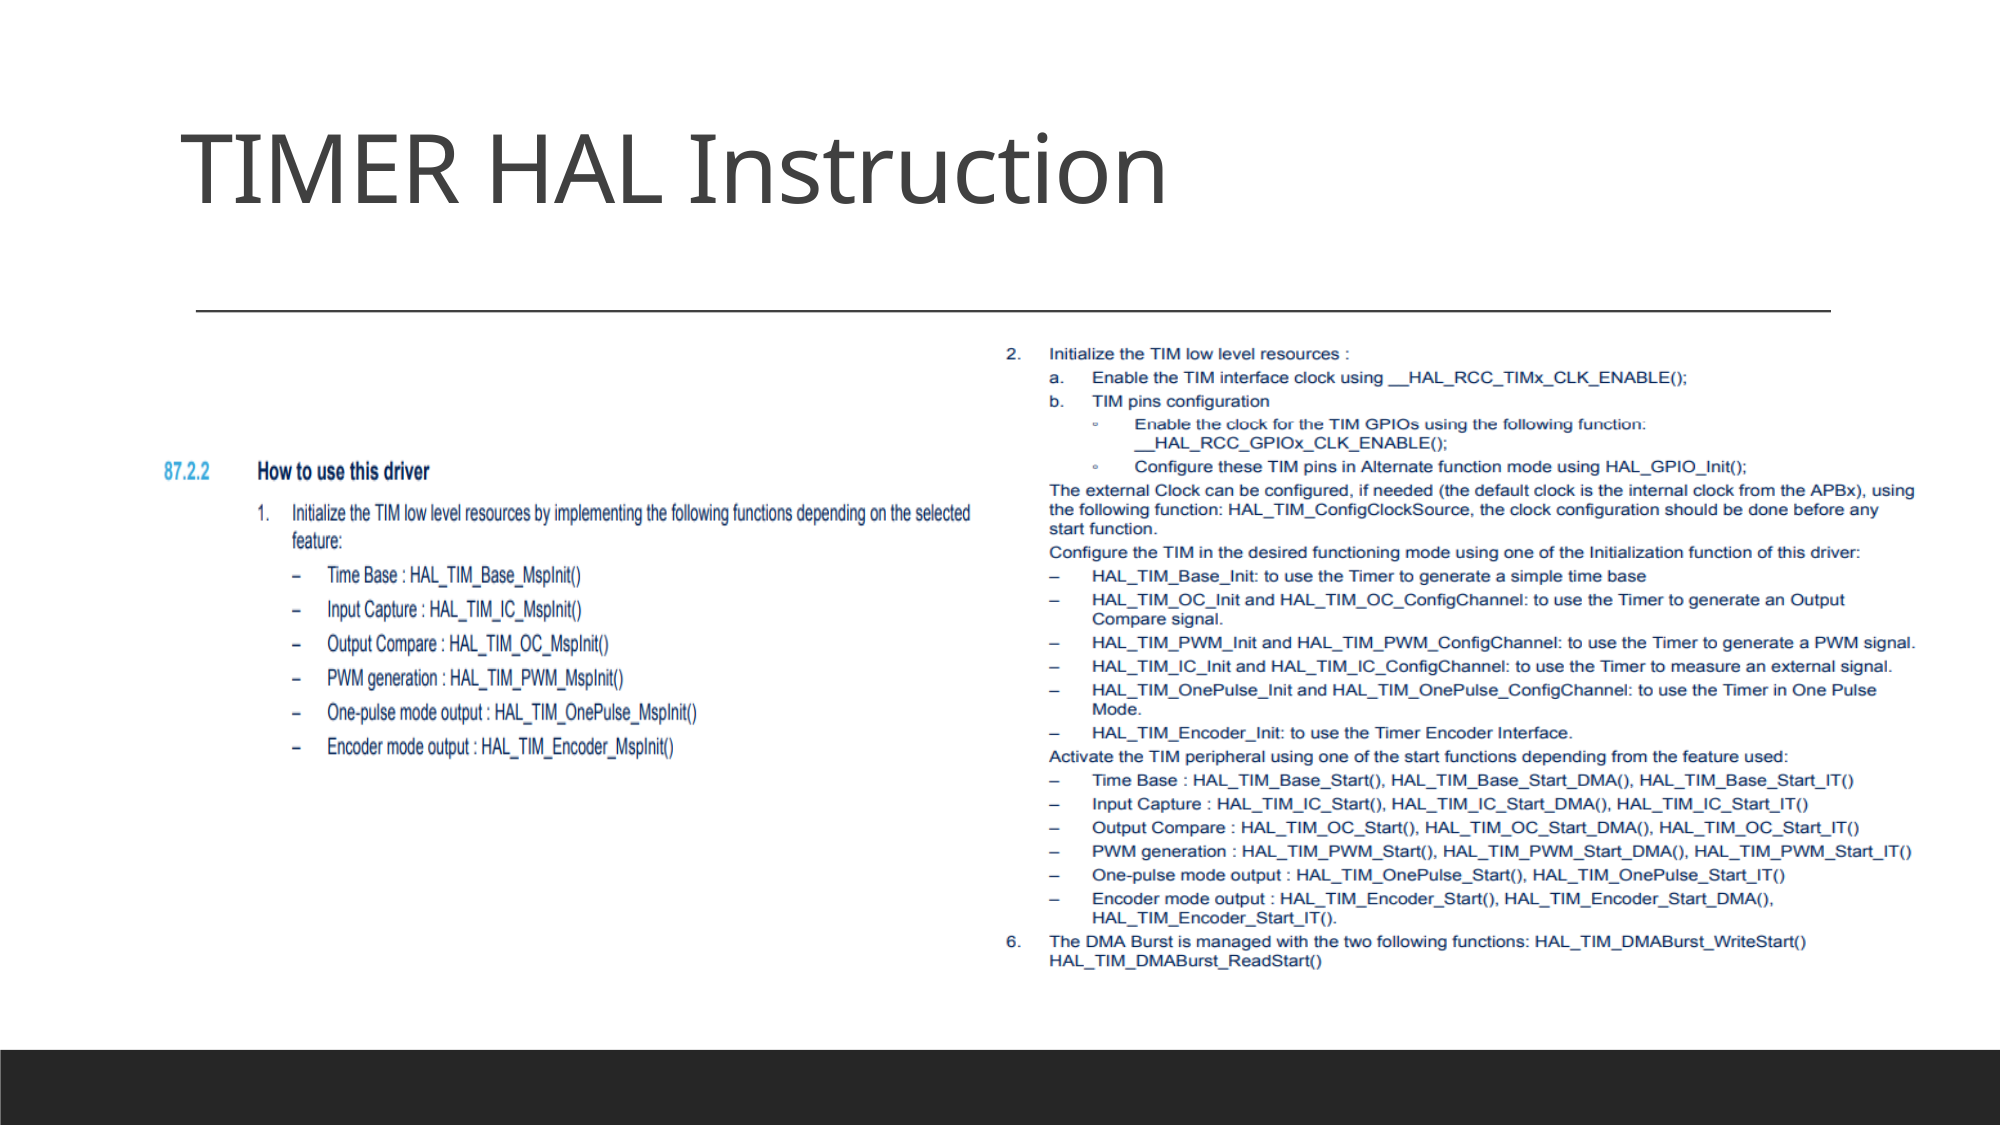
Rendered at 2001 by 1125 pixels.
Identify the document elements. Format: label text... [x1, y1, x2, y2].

picture [135, 329, 1950, 991]
title TIMER HAL Instruction [180, 47, 1830, 285]
